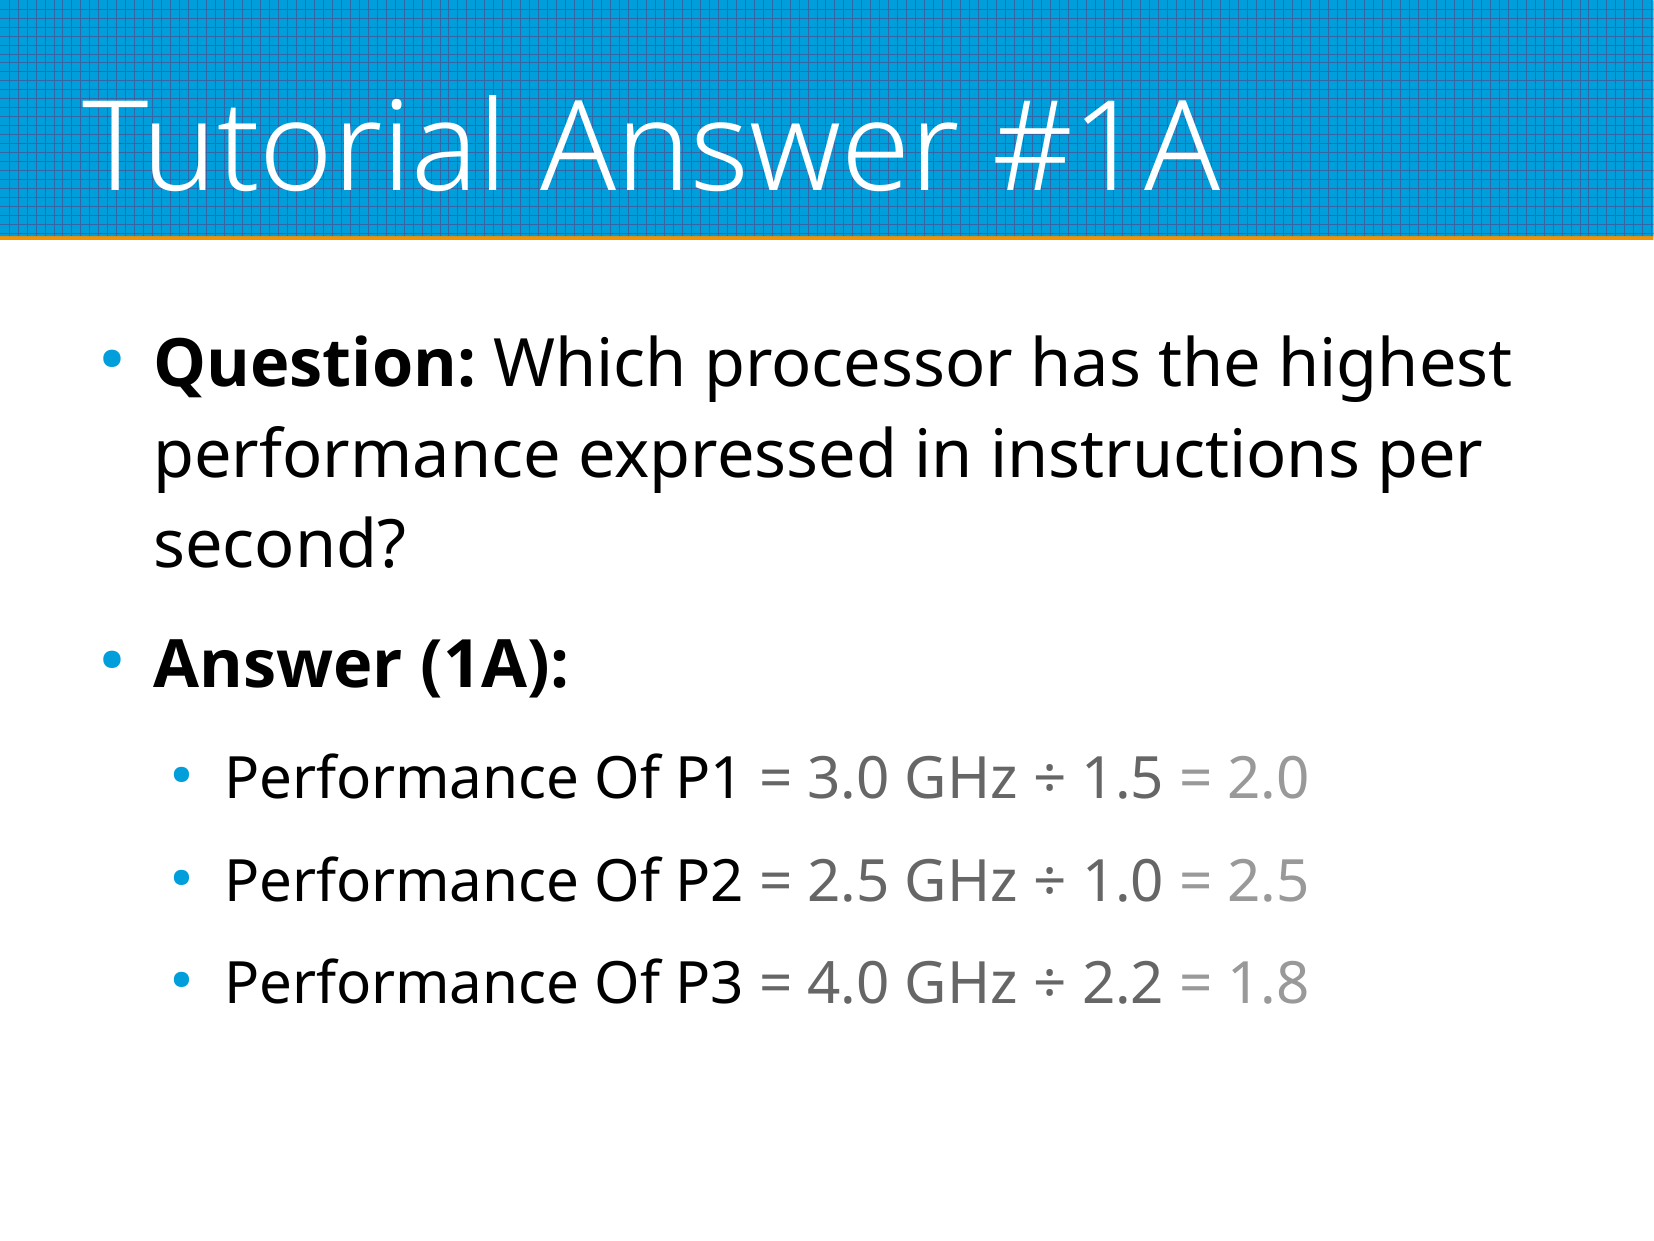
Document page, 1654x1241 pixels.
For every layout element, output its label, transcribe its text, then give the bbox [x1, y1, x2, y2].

list Question: Which processor has the highest performance expressed in instructions per second? Answer (1A): Performance Of P1 = 3.0 GHz ÷ 1.5 = 2.0 Performance Of P2 = 2.5 GHz ÷ 1.0 = 2.5 Performance Of P3 = 4.0 GHz ÷ 2.2 = 1.8 [82, 314, 1563, 1081]
title Tutorial Answer #1A [82, 19, 1571, 227]
